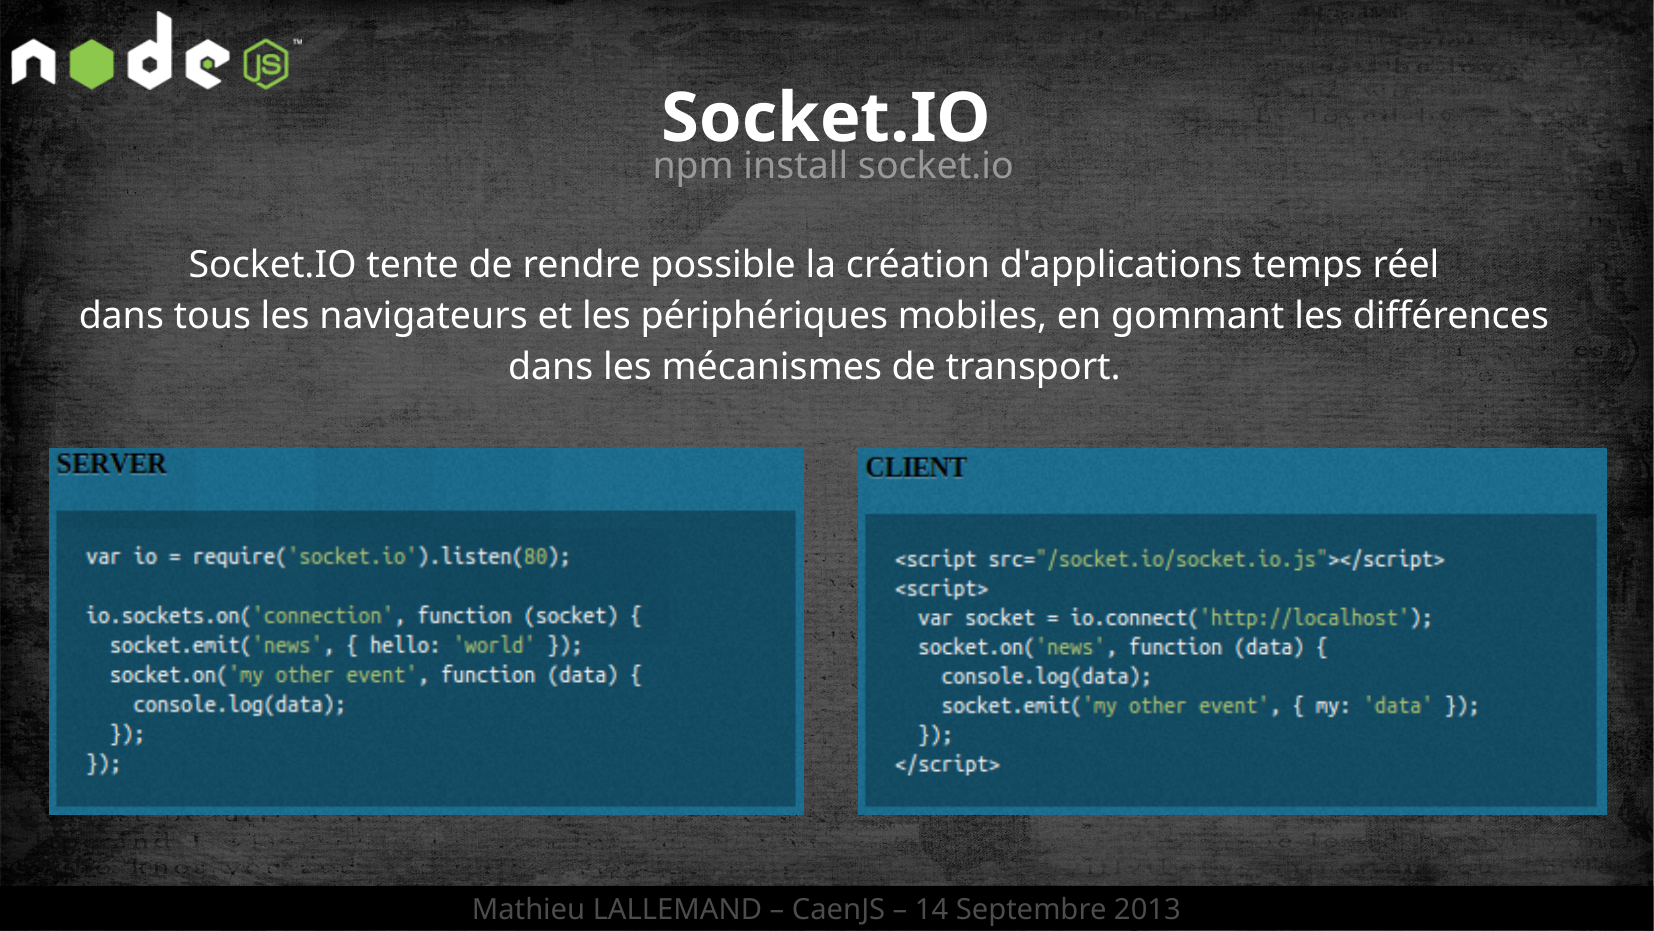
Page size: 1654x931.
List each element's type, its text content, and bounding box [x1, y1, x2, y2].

text_box Socket.IO tente de rendre possible la création d'applications temps réel dans tous les navigateurs et les périphériques mobiles, en gommant les différences dans les mécanismes de transport. [64, 230, 1593, 384]
text_box Mathieu LALLEMAND – CaenJS – 14 Septembre 2013 [0, 885, 1654, 931]
picture [0, 0, 1654, 885]
title Socket.IO [82, 37, 1571, 193]
text_box npm install socket.io [637, 131, 1033, 193]
